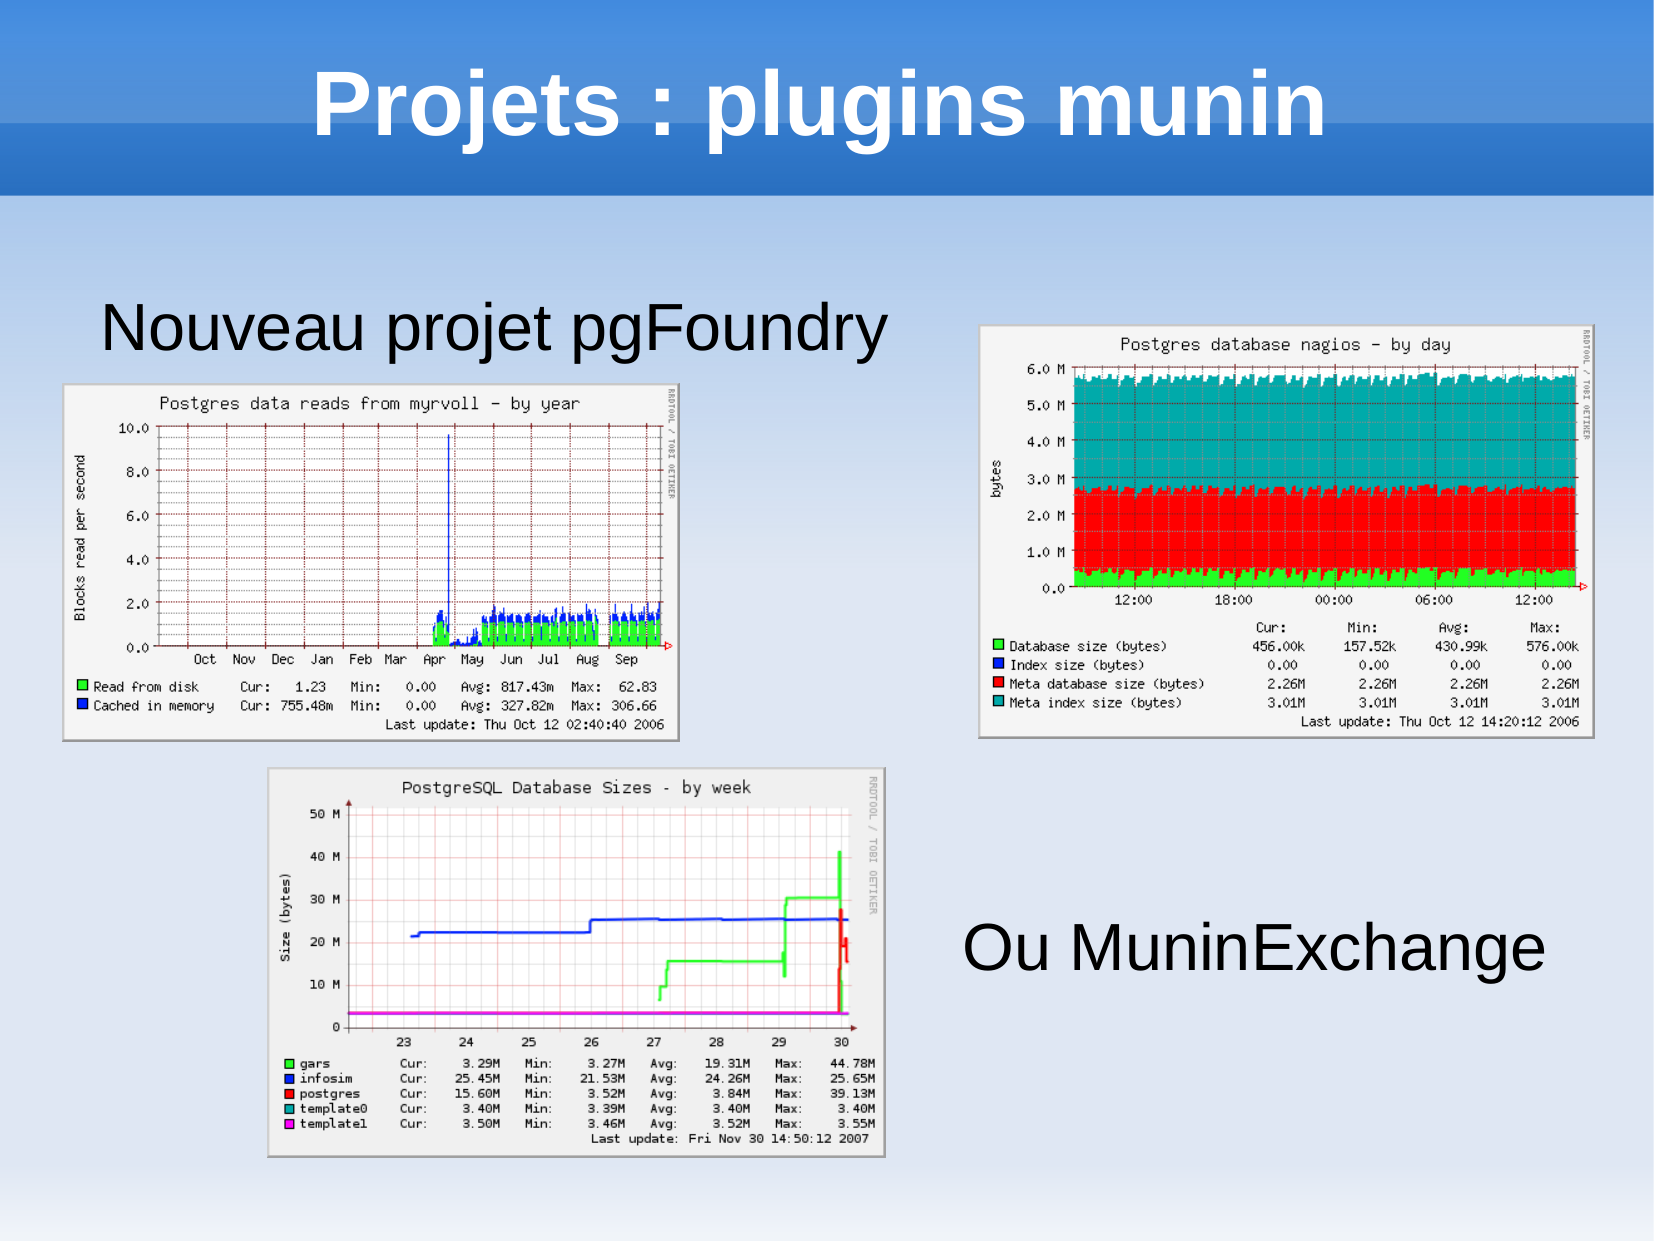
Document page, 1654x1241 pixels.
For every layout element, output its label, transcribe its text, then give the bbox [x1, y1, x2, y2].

list Nouveau projet pgFoundry [82, 290, 945, 384]
list Ou MuninExchange [944, 910, 1606, 1004]
picture [0, 0, 1654, 1241]
title Projets : plugins munin [76, 0, 1565, 208]
